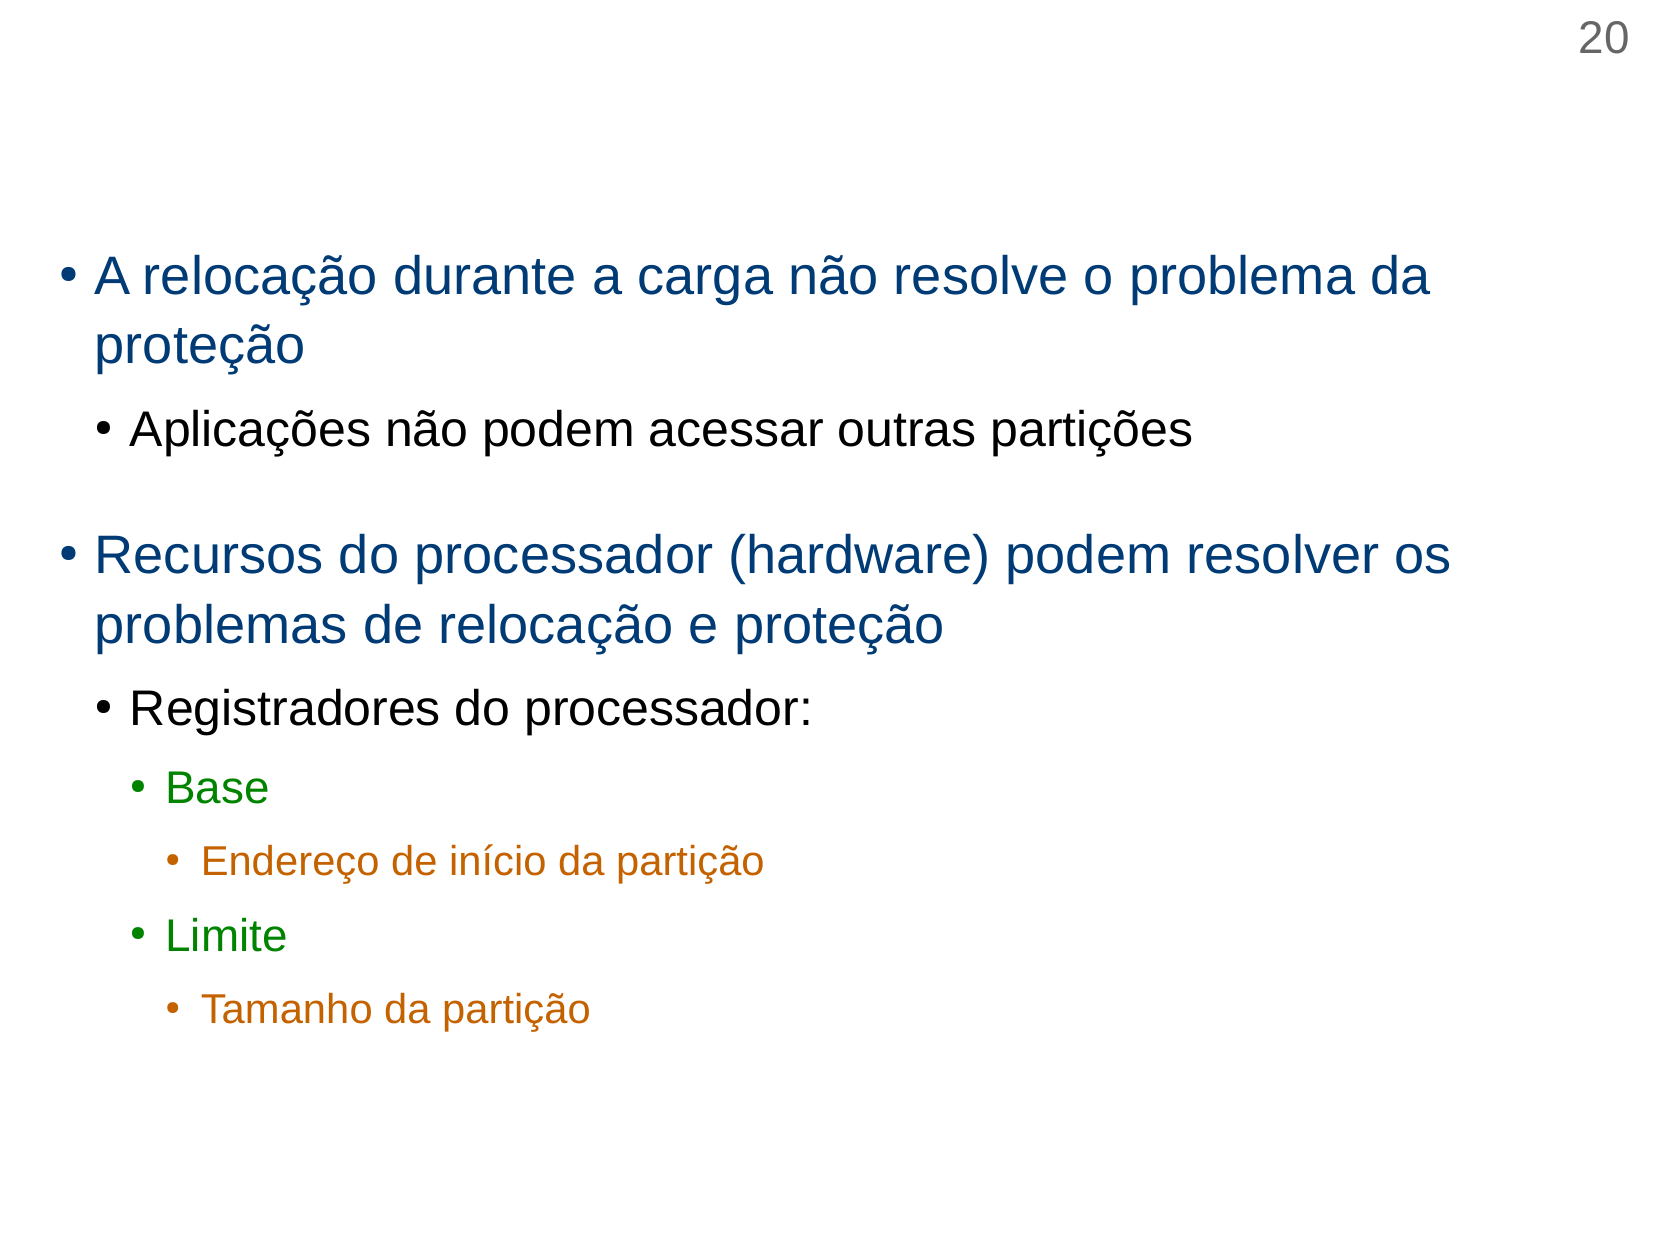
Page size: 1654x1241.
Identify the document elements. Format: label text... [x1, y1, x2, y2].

list A relocação durante a carga não resolve o problema da proteção Aplicações não podem acessar outras partições Recursos do processador (hardware) podem resolver os problemas de relocação e proteção Registradores do processador: Base Endereço de início da partição Limite Tamanho da partição [59, 236, 1595, 1211]
